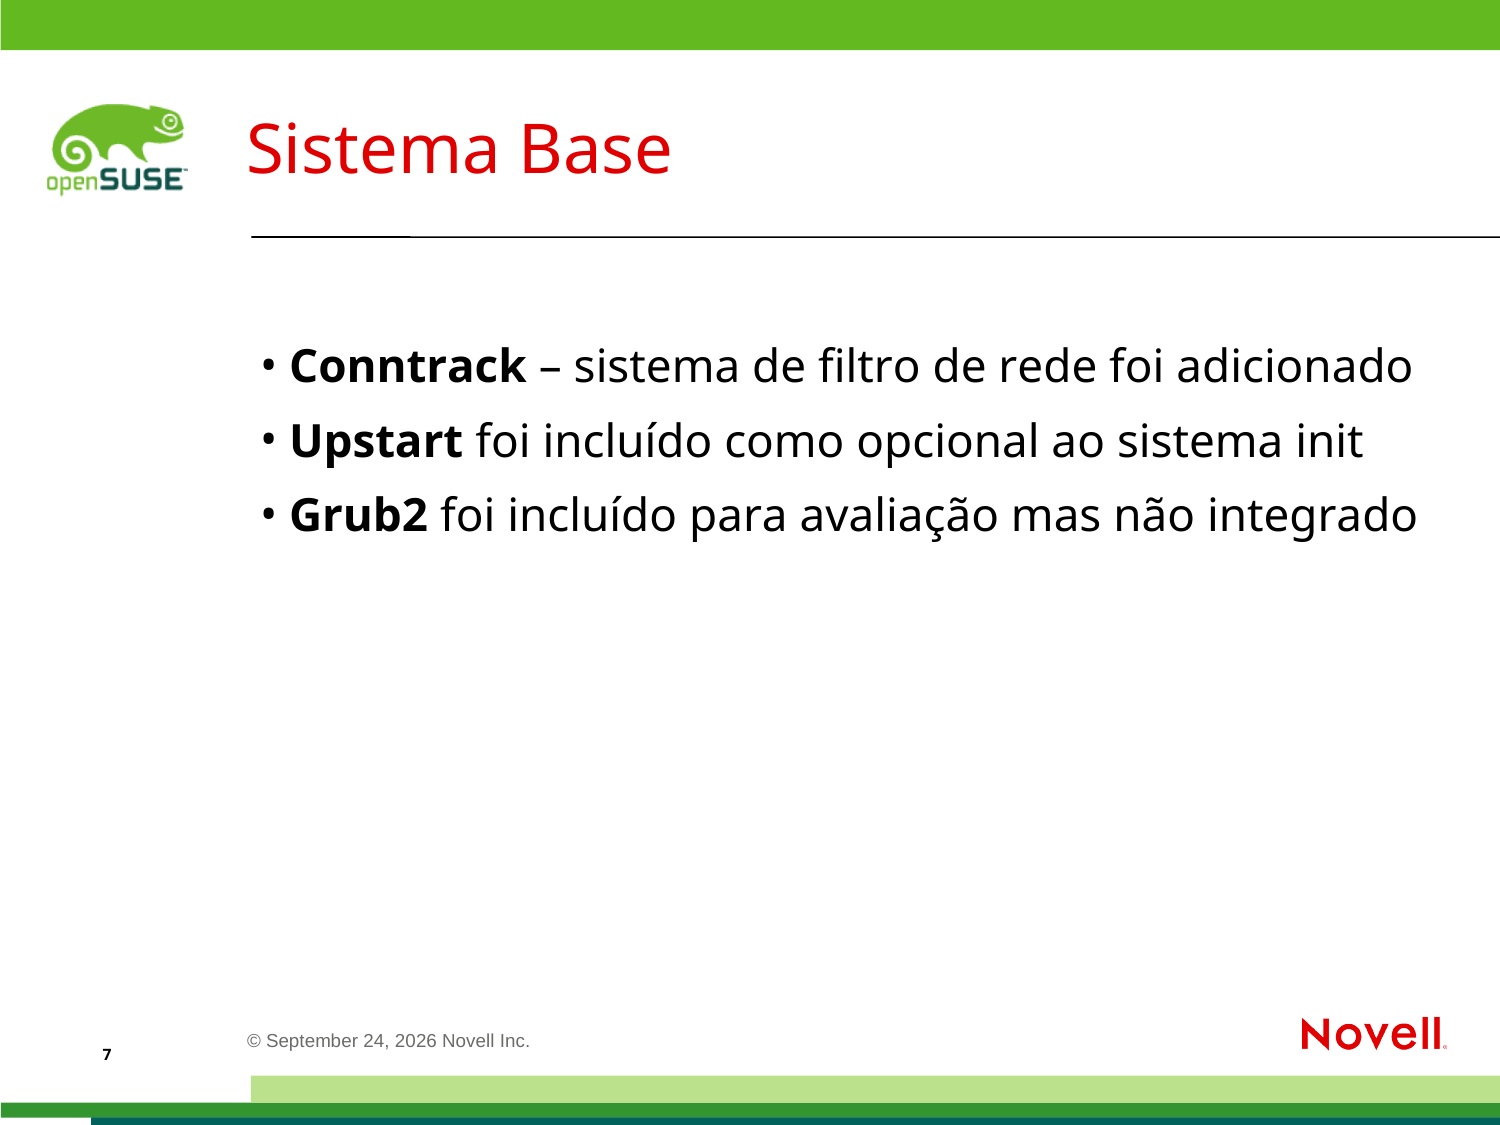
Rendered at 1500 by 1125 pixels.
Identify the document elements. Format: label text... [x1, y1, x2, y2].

picture [1295, 1026, 1453, 1056]
picture [47, 104, 188, 197]
list Conntrack – sistema de filtro de rede foi adicionado Upstart foi incluído como opcional ao sistema init Grub2 foi incluído para avaliação mas não integrado [245, 267, 1458, 1026]
title Sistema Base [246, 60, 1409, 239]
